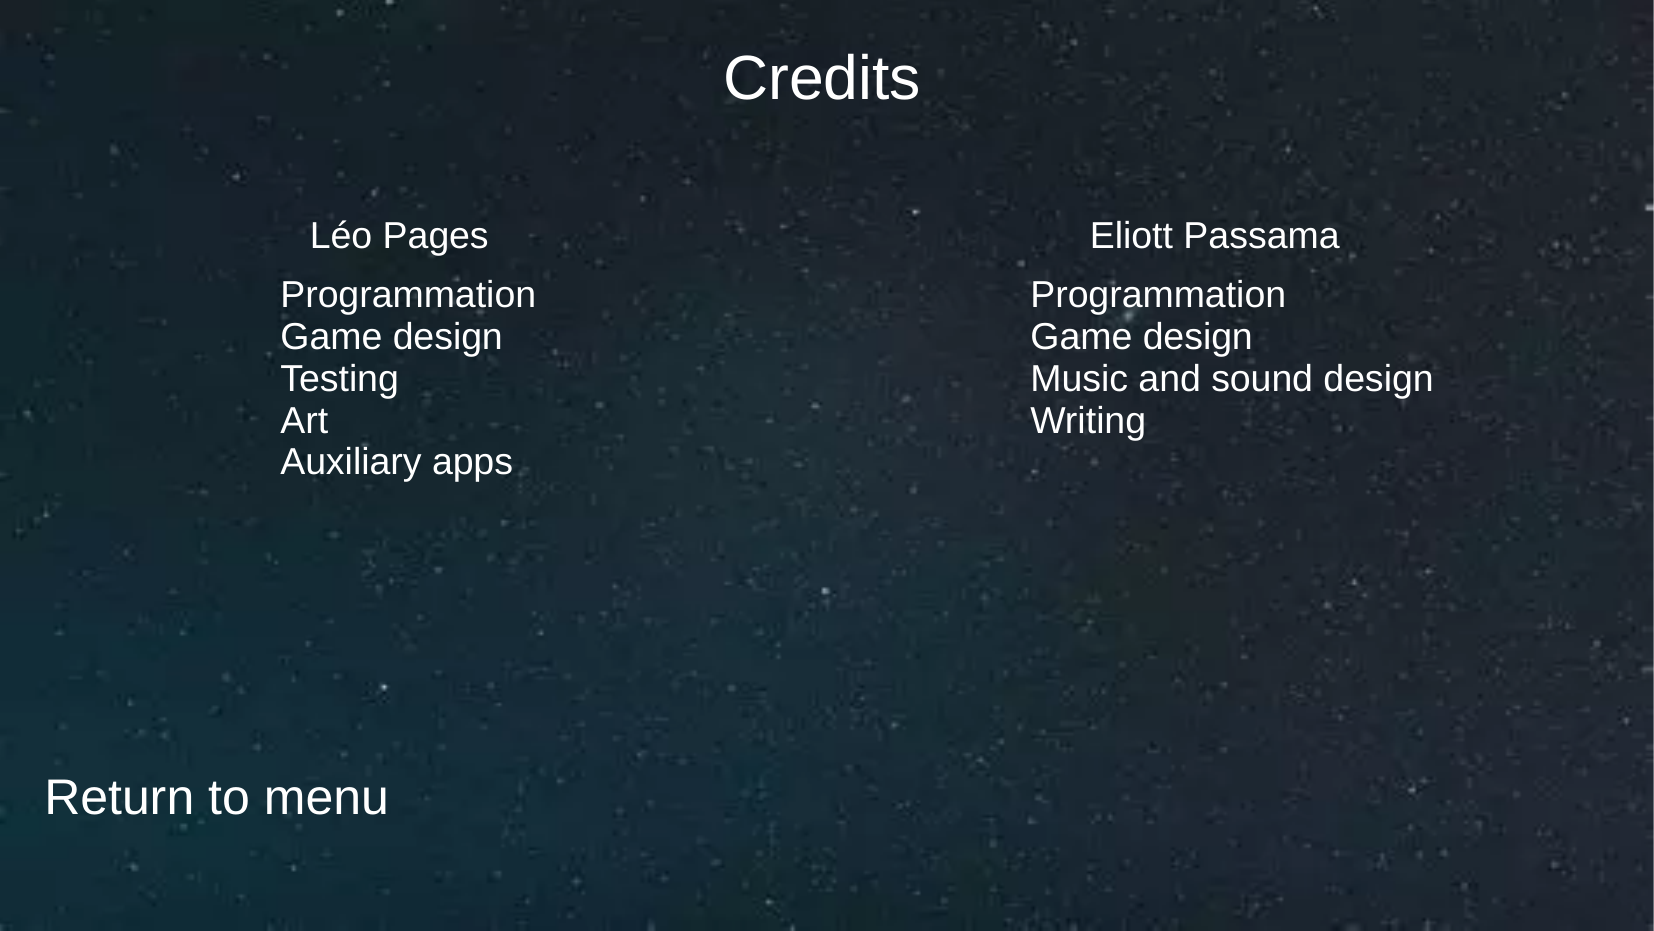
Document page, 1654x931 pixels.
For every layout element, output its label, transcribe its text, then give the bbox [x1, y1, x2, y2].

text_box Programmation Game design Testing Art Auxiliary apps [265, 265, 562, 491]
text_box Credits [708, 35, 957, 121]
text_box Programmation Game design Music and sound design Writing [1015, 265, 1459, 449]
text_box Return to menu [29, 762, 414, 833]
text_box Léo Pages Eliott Passama [295, 206, 1359, 266]
picture [0, 0, 1654, 931]
